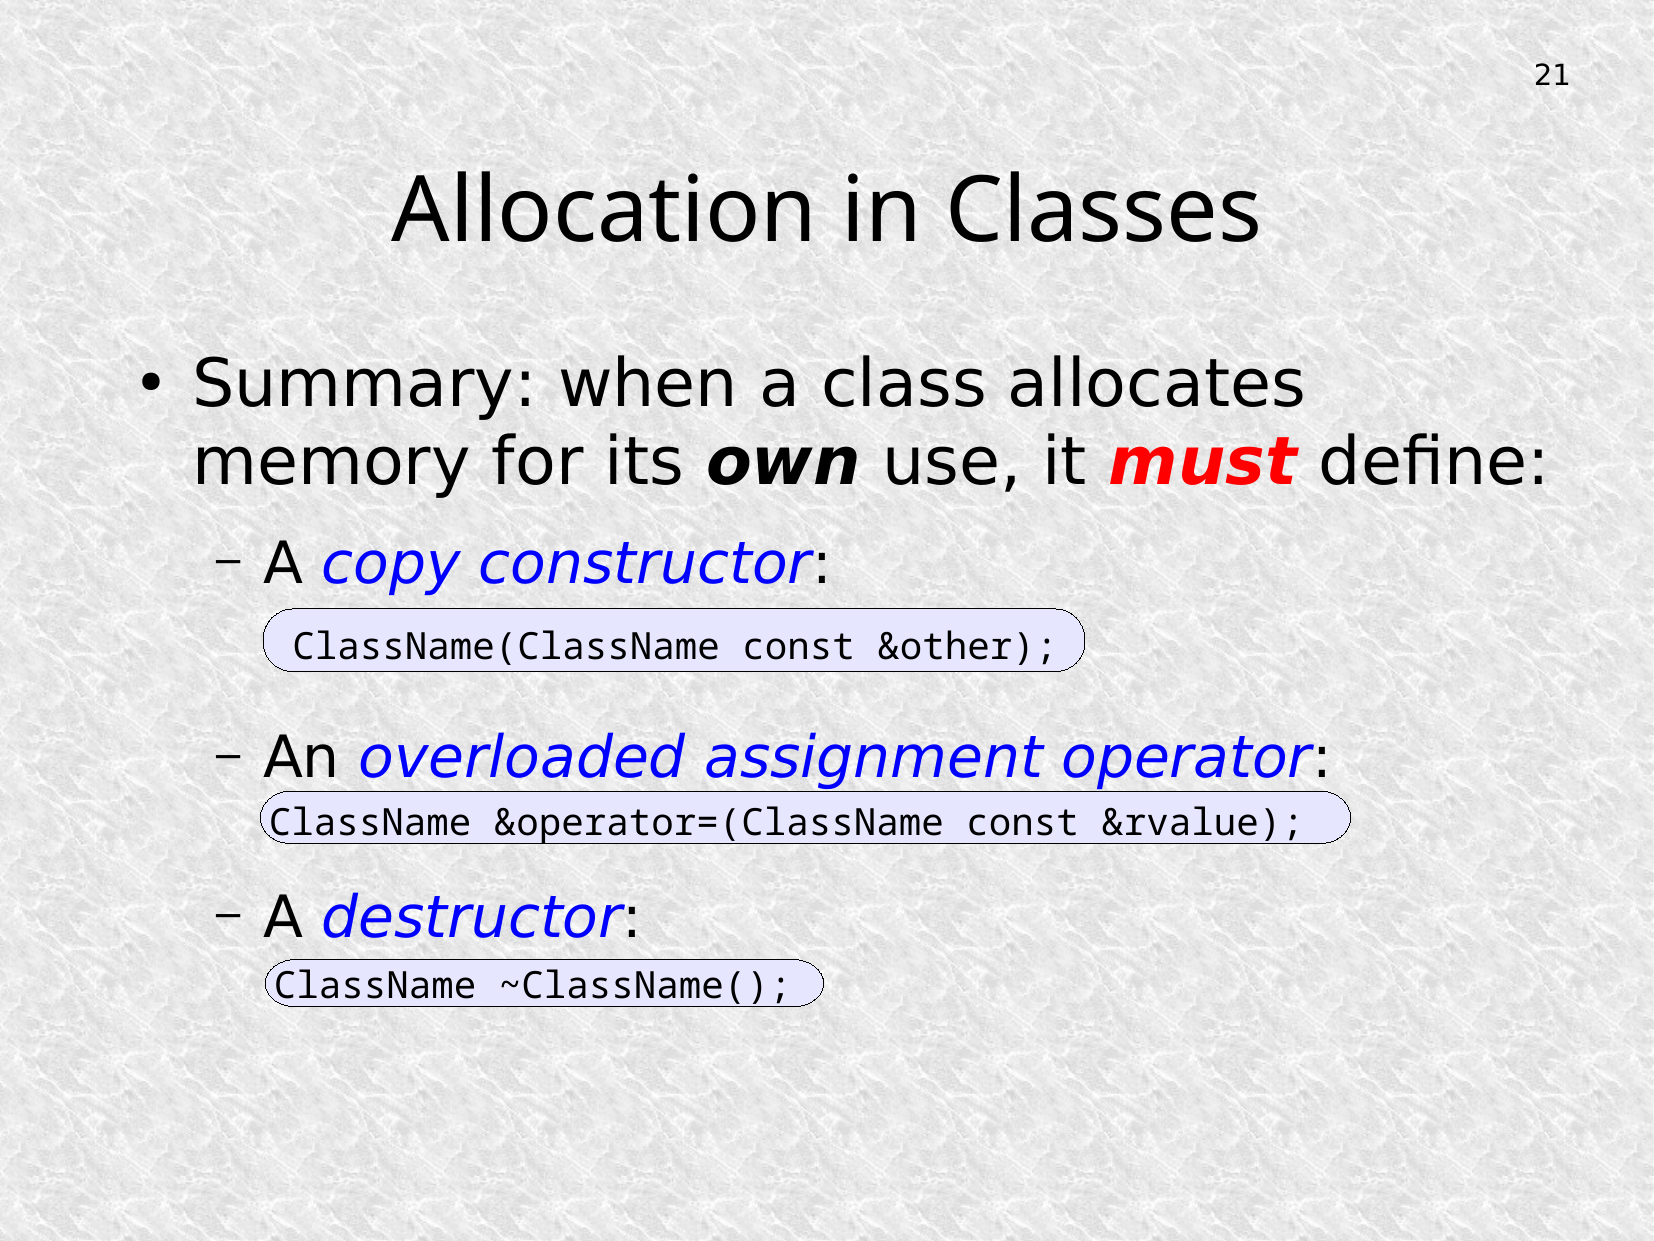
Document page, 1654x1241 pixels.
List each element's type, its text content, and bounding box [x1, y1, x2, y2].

title Allocation in Classes [121, 102, 1534, 311]
text_box ClassName(ClassName const &other); [292, 619, 1088, 694]
picture [0, 0, 1654, 1241]
list Summary: when a class allocates memory for its own use, it must define: A copy constructor: An overloaded assignment operator: A destructor: [121, 344, 1593, 1196]
text_box ClassName ~ClassName(); [273, 958, 824, 1004]
